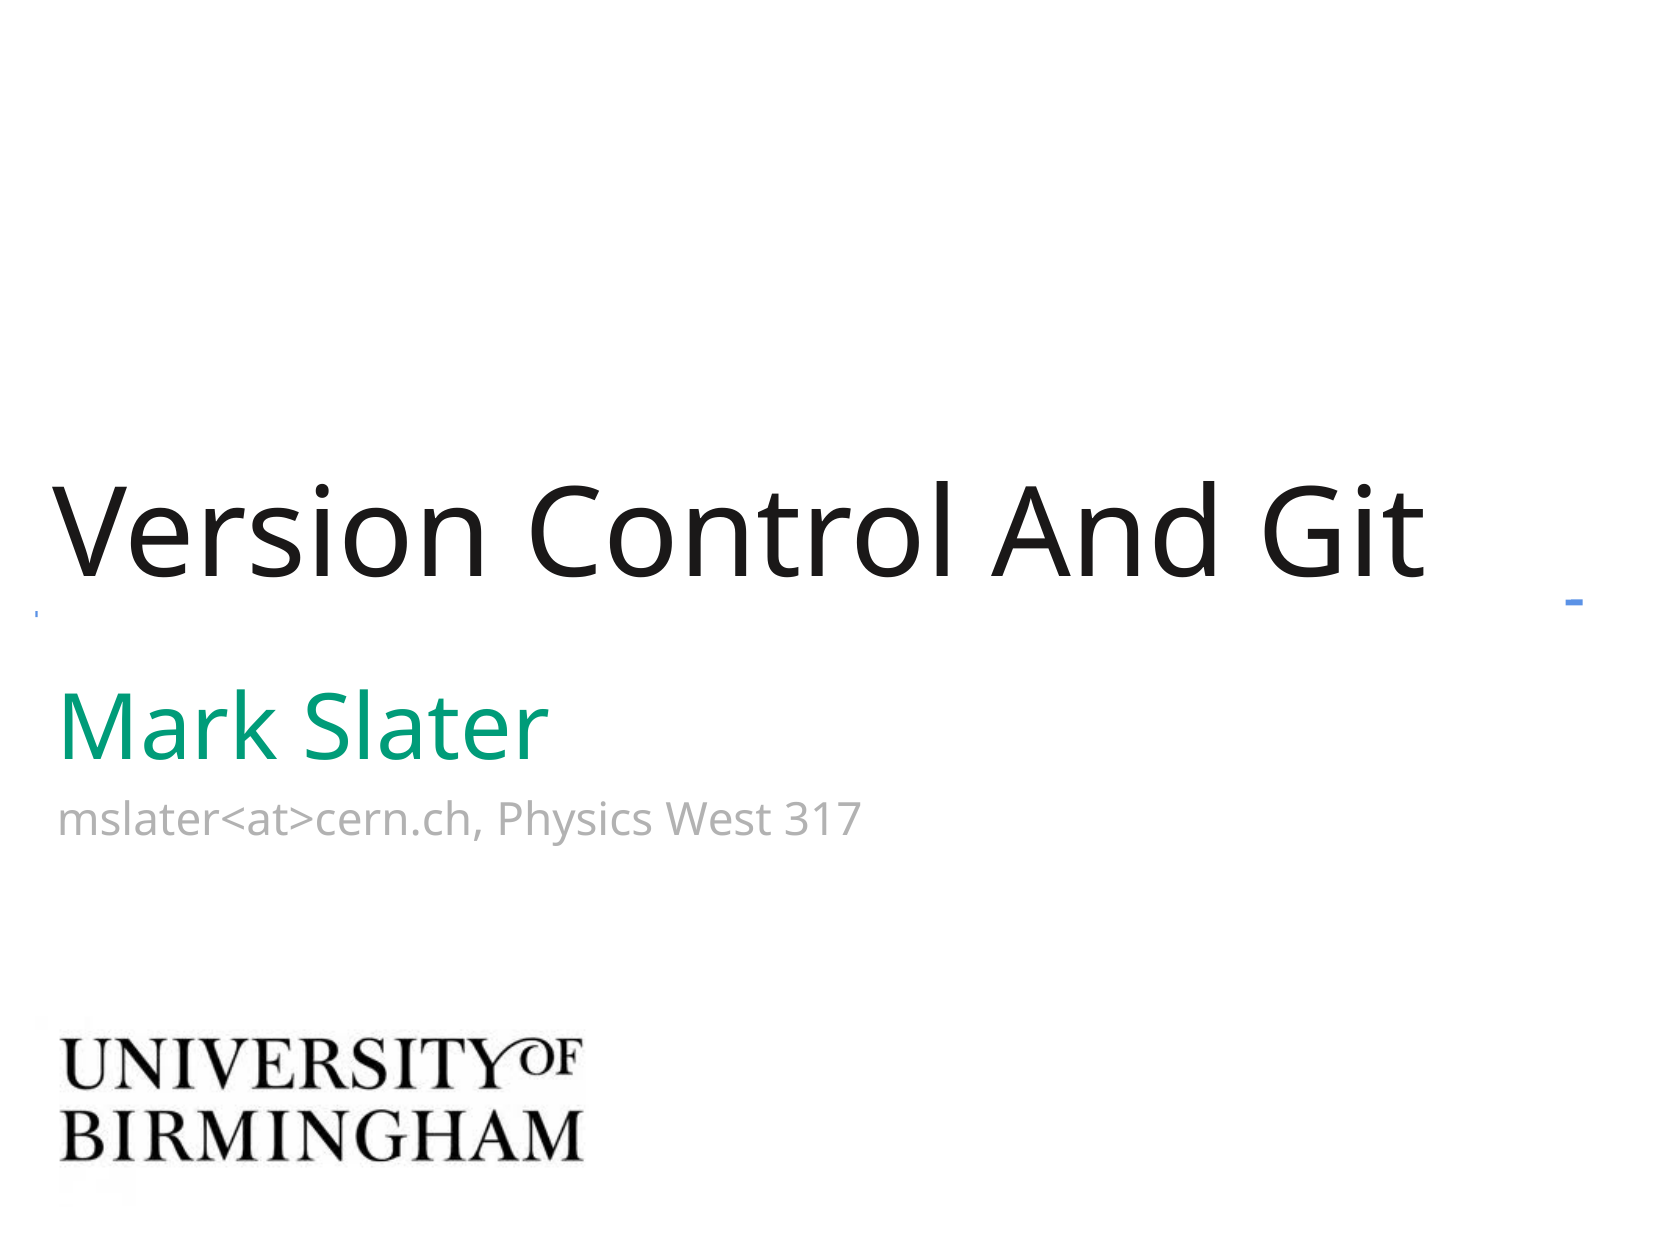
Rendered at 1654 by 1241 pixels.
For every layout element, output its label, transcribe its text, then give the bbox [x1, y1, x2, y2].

text_box Version Control And Git [37, 435, 1566, 594]
text_box Mark Slater mslater<at>cern.ch, Physics West 317 [56, 661, 683, 816]
picture [35, 992, 609, 1207]
